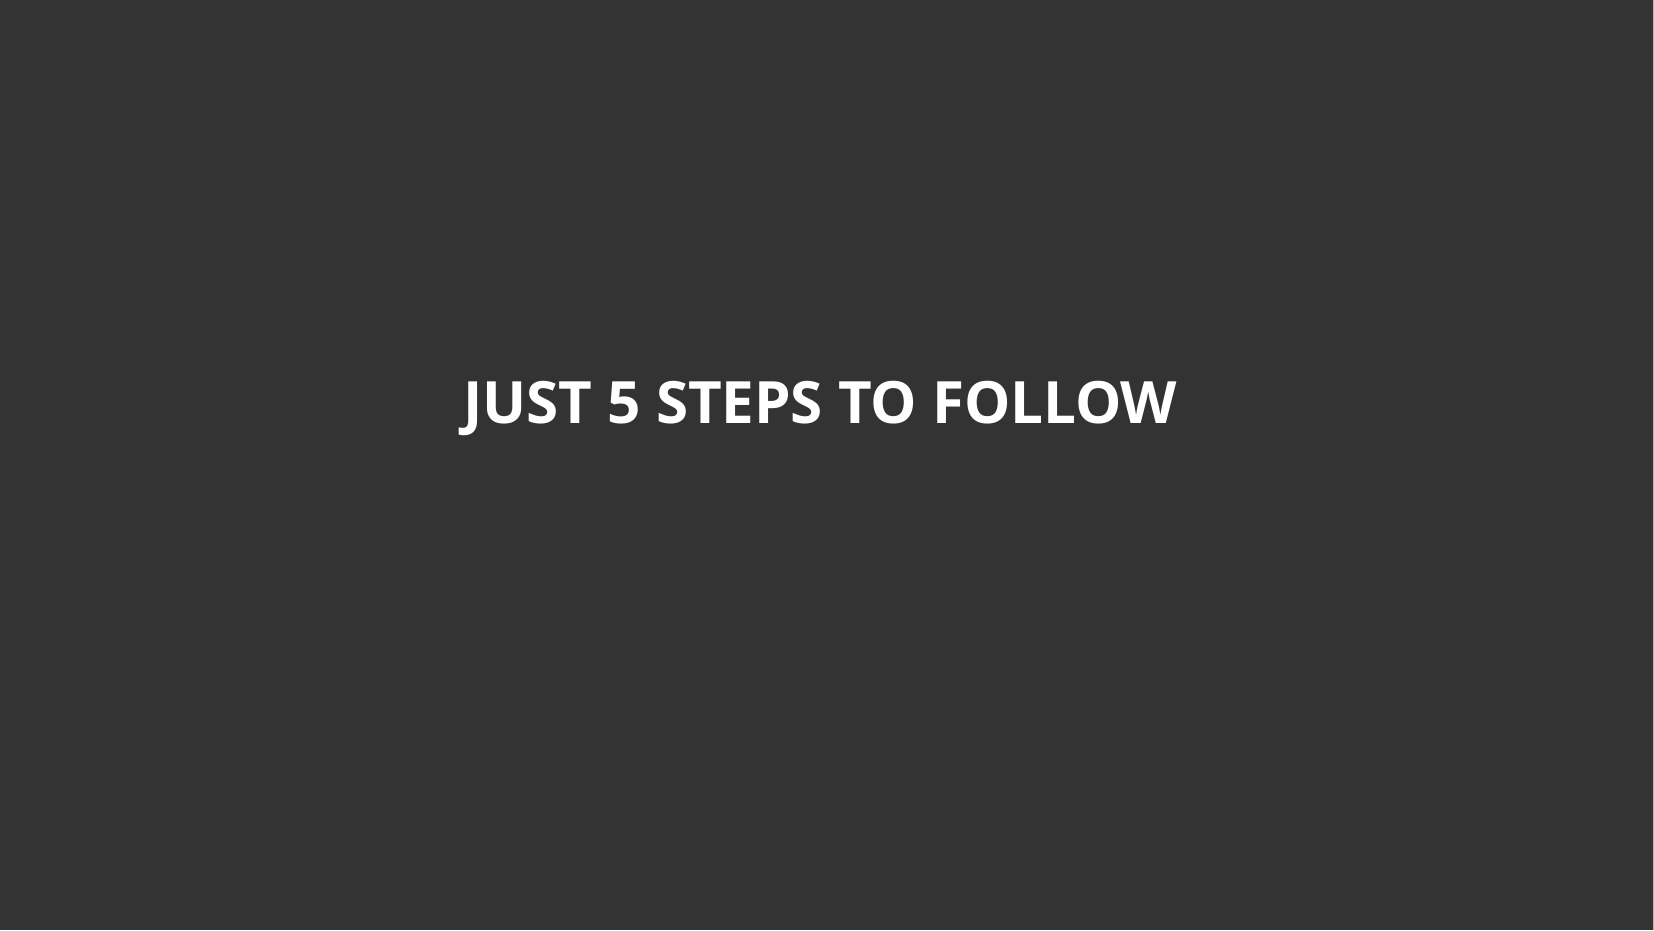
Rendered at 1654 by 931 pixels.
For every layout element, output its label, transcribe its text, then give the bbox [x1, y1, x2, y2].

text_box JUST 5 STEPS TO FOLLOW [448, 354, 1335, 437]
